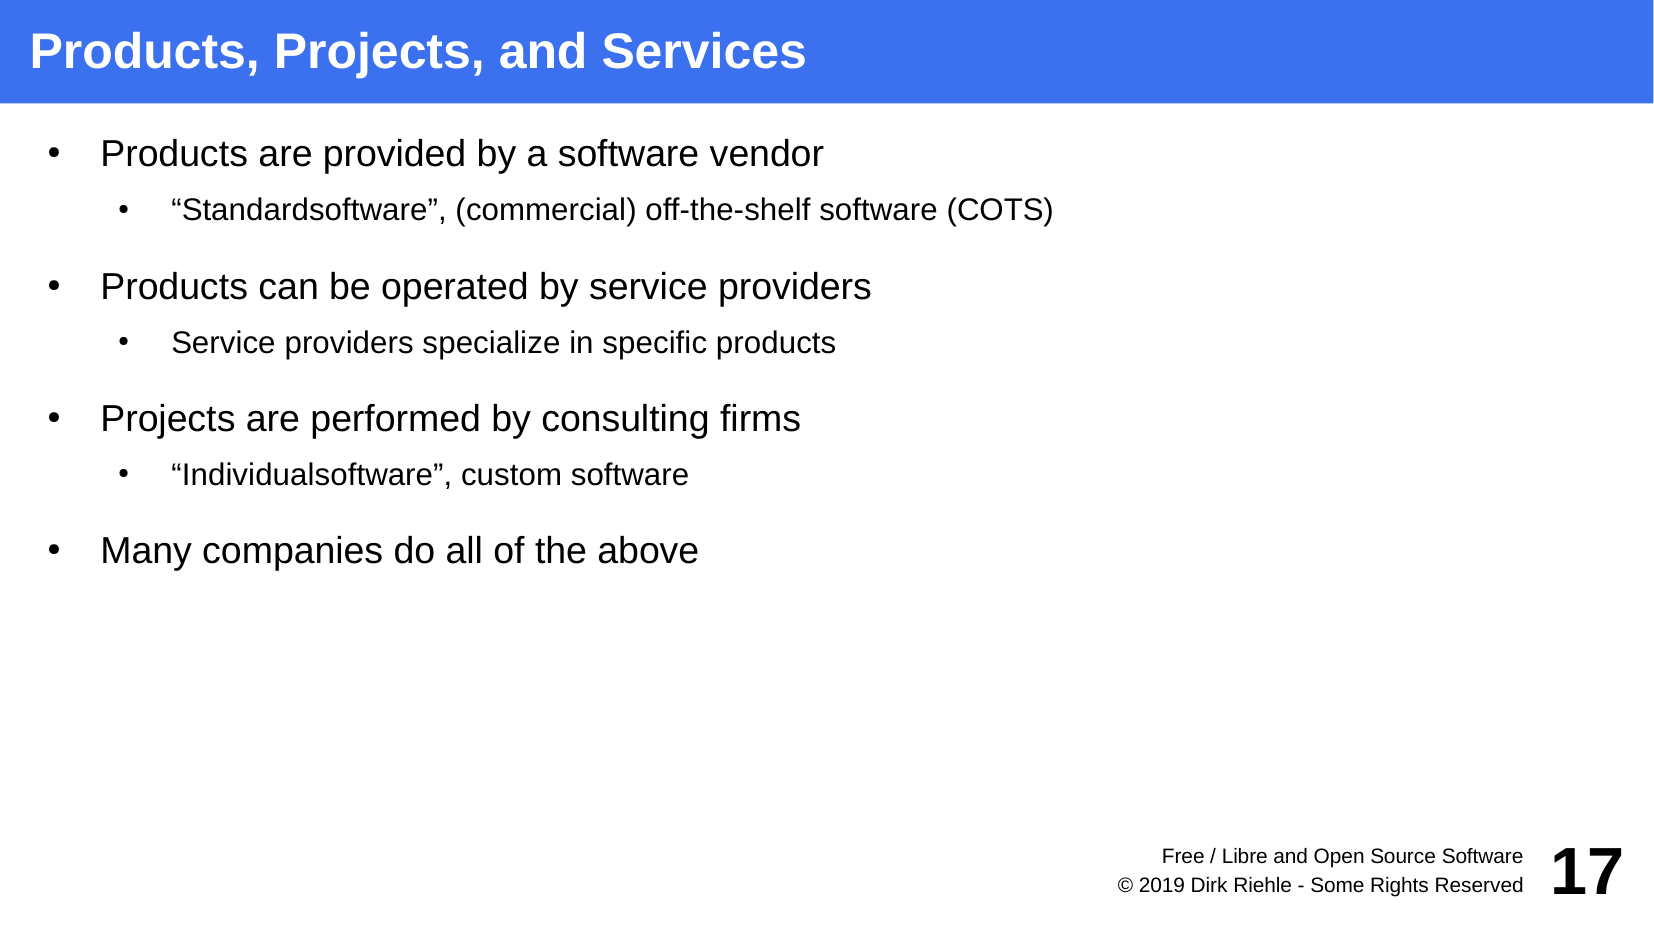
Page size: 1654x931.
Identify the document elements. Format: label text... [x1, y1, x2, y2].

title Products, Projects, and Services [0, 0, 1654, 104]
list Products are provided by a software vendor “Standardsoftware”, (commercial) off-the-shelf software (COTS) Products can be operated by service providers Service providers specialize in specific products Projects are performed by consulting firms “Individualsoftware”, custom software Many companies do all of the above [29, 132, 1625, 813]
